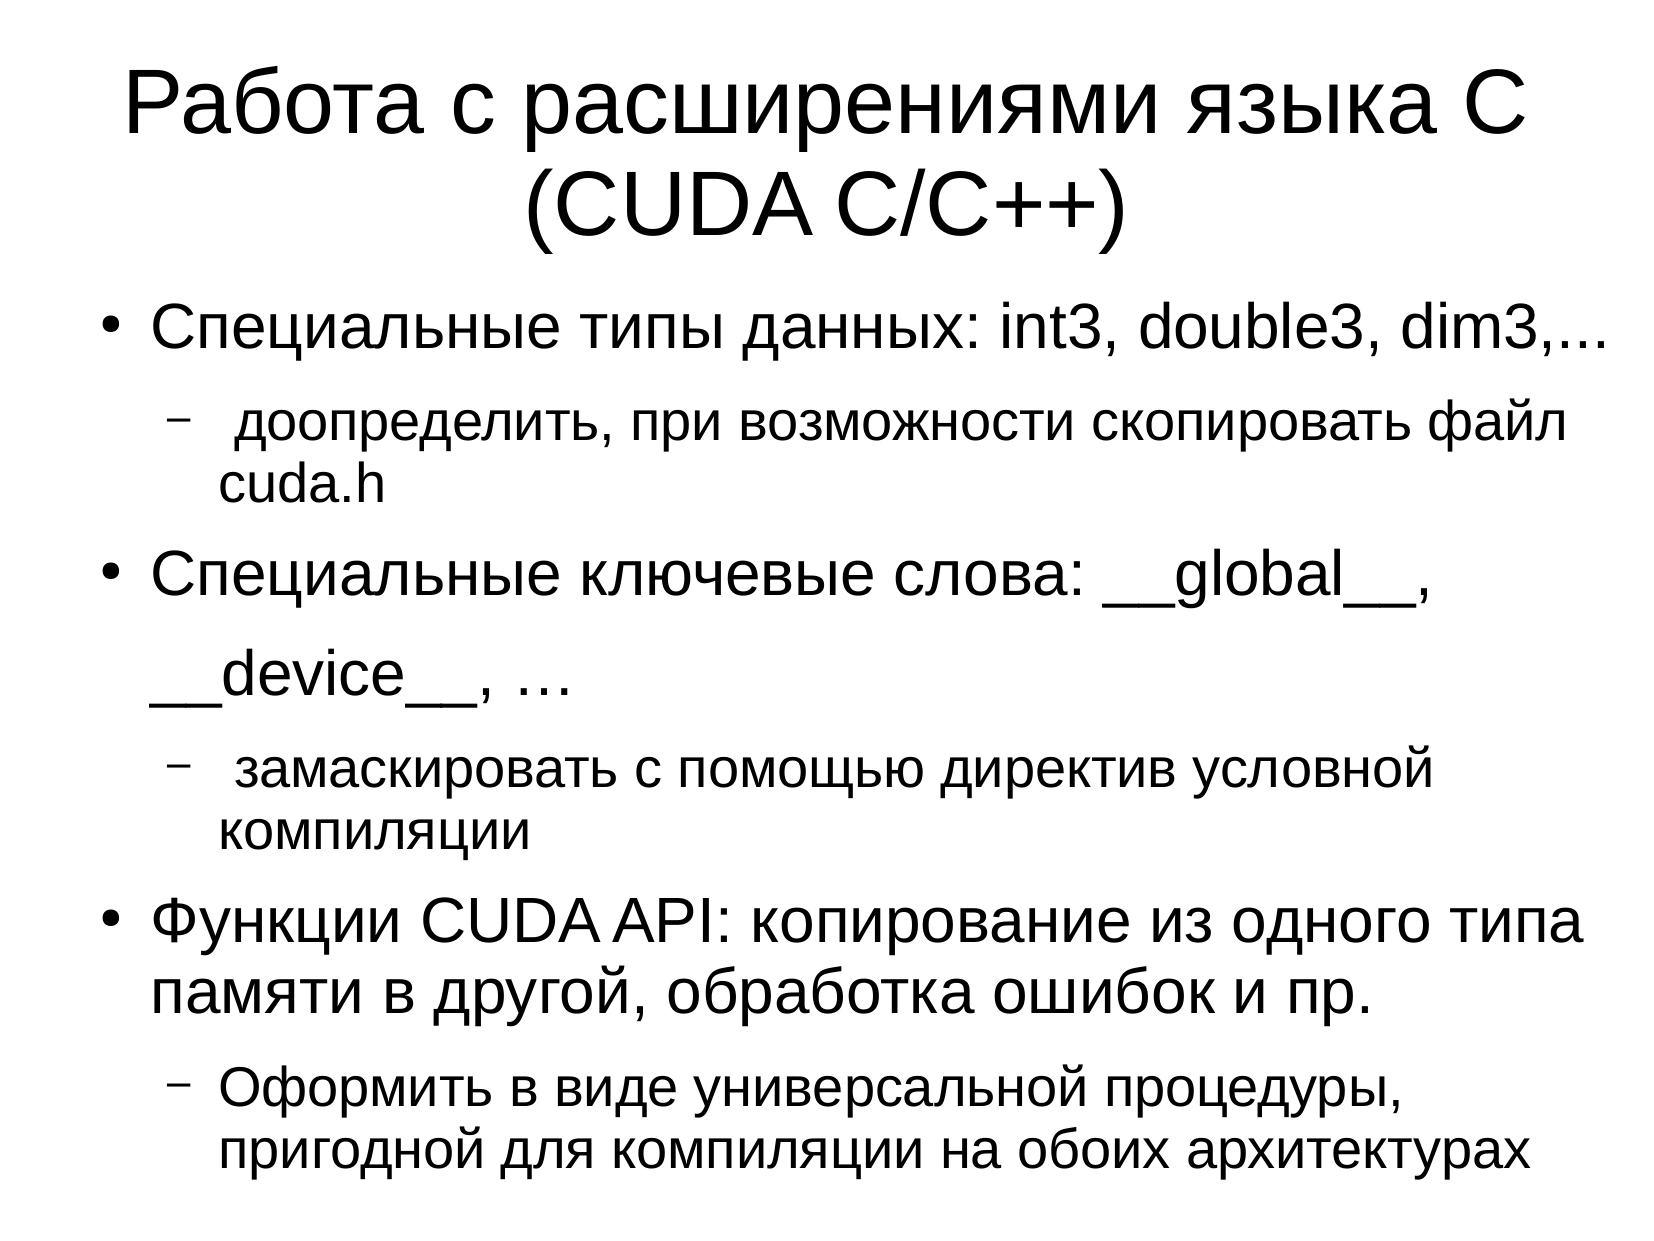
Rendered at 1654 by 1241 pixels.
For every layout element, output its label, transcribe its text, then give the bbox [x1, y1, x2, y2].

list Специальные типы данных: int3, double3, dim3,... доопределить, при возможности скопировать файл cuda.h Специальные ключевые слова: __global__, __device__, … замаскировать с помощью директив условной компиляции Функции CUDA API: копирование из одного типа памяти в другой, обработка ошибок и пр. Оформить в виде универсальной процедуры, пригодной для компиляции на обоих архитектурах [82, 290, 1621, 1201]
title Работа с расширениями языка C (CUDA С/С++) [82, 49, 1571, 257]
